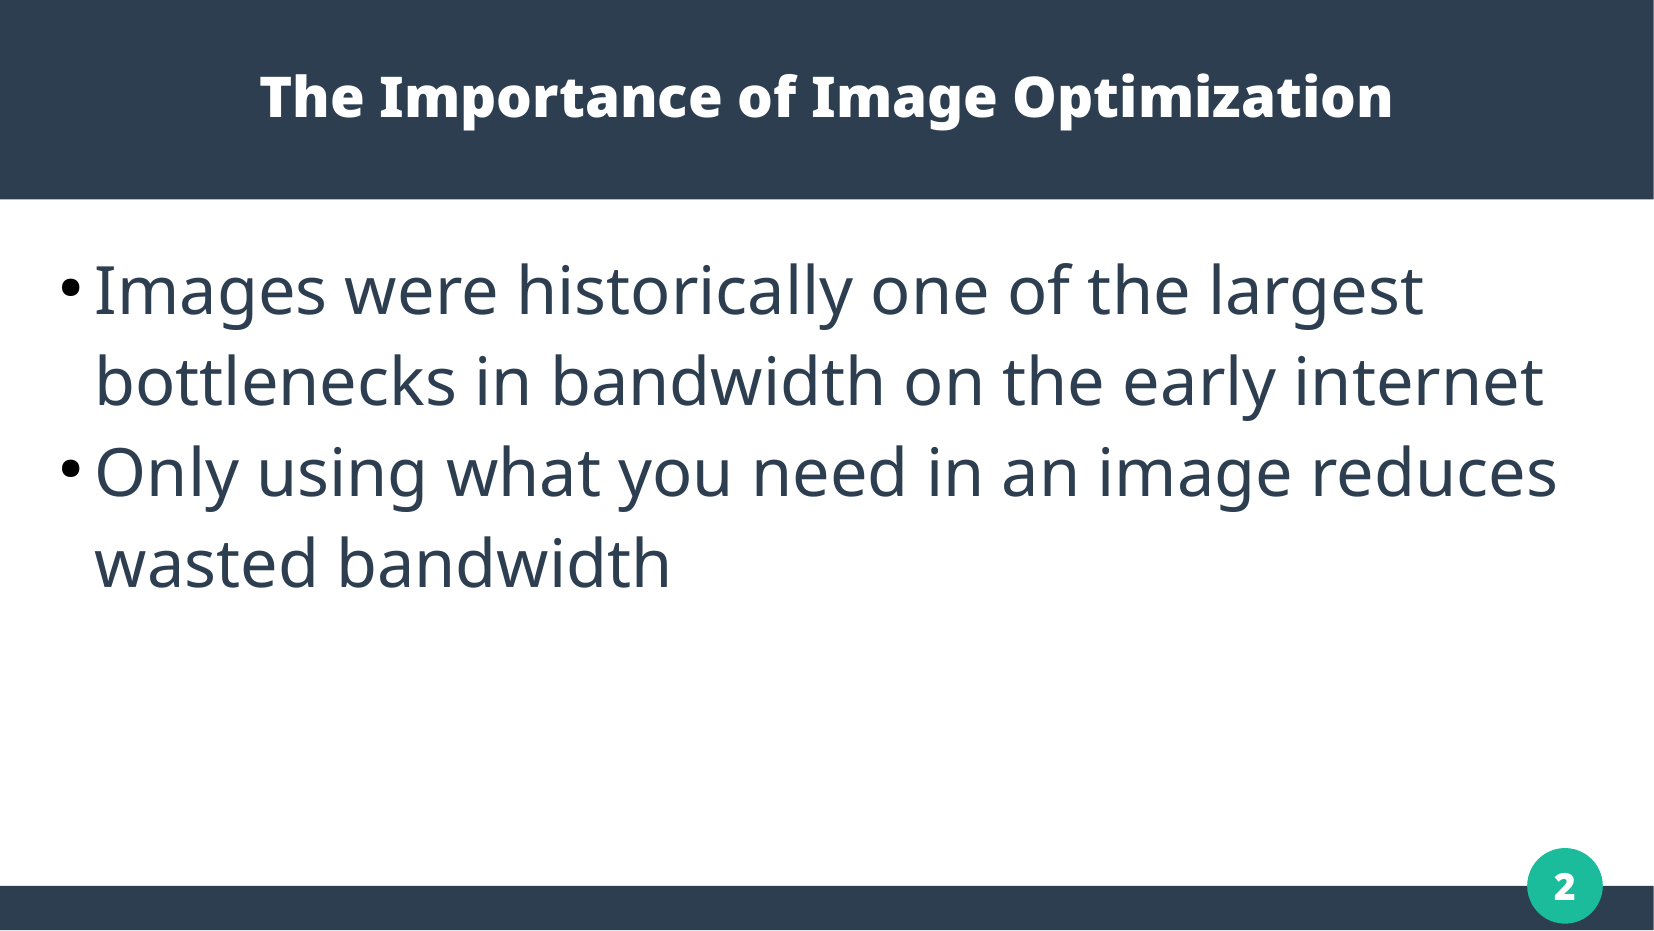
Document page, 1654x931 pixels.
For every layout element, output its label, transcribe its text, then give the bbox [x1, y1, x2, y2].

title The Importance of Image Optimization [59, 37, 1595, 155]
subtitle Images were historically one of the largest bottlenecks in bandwidth on the early internet Only using what you need in an image reduces wasted bandwidth [59, 243, 1595, 864]
